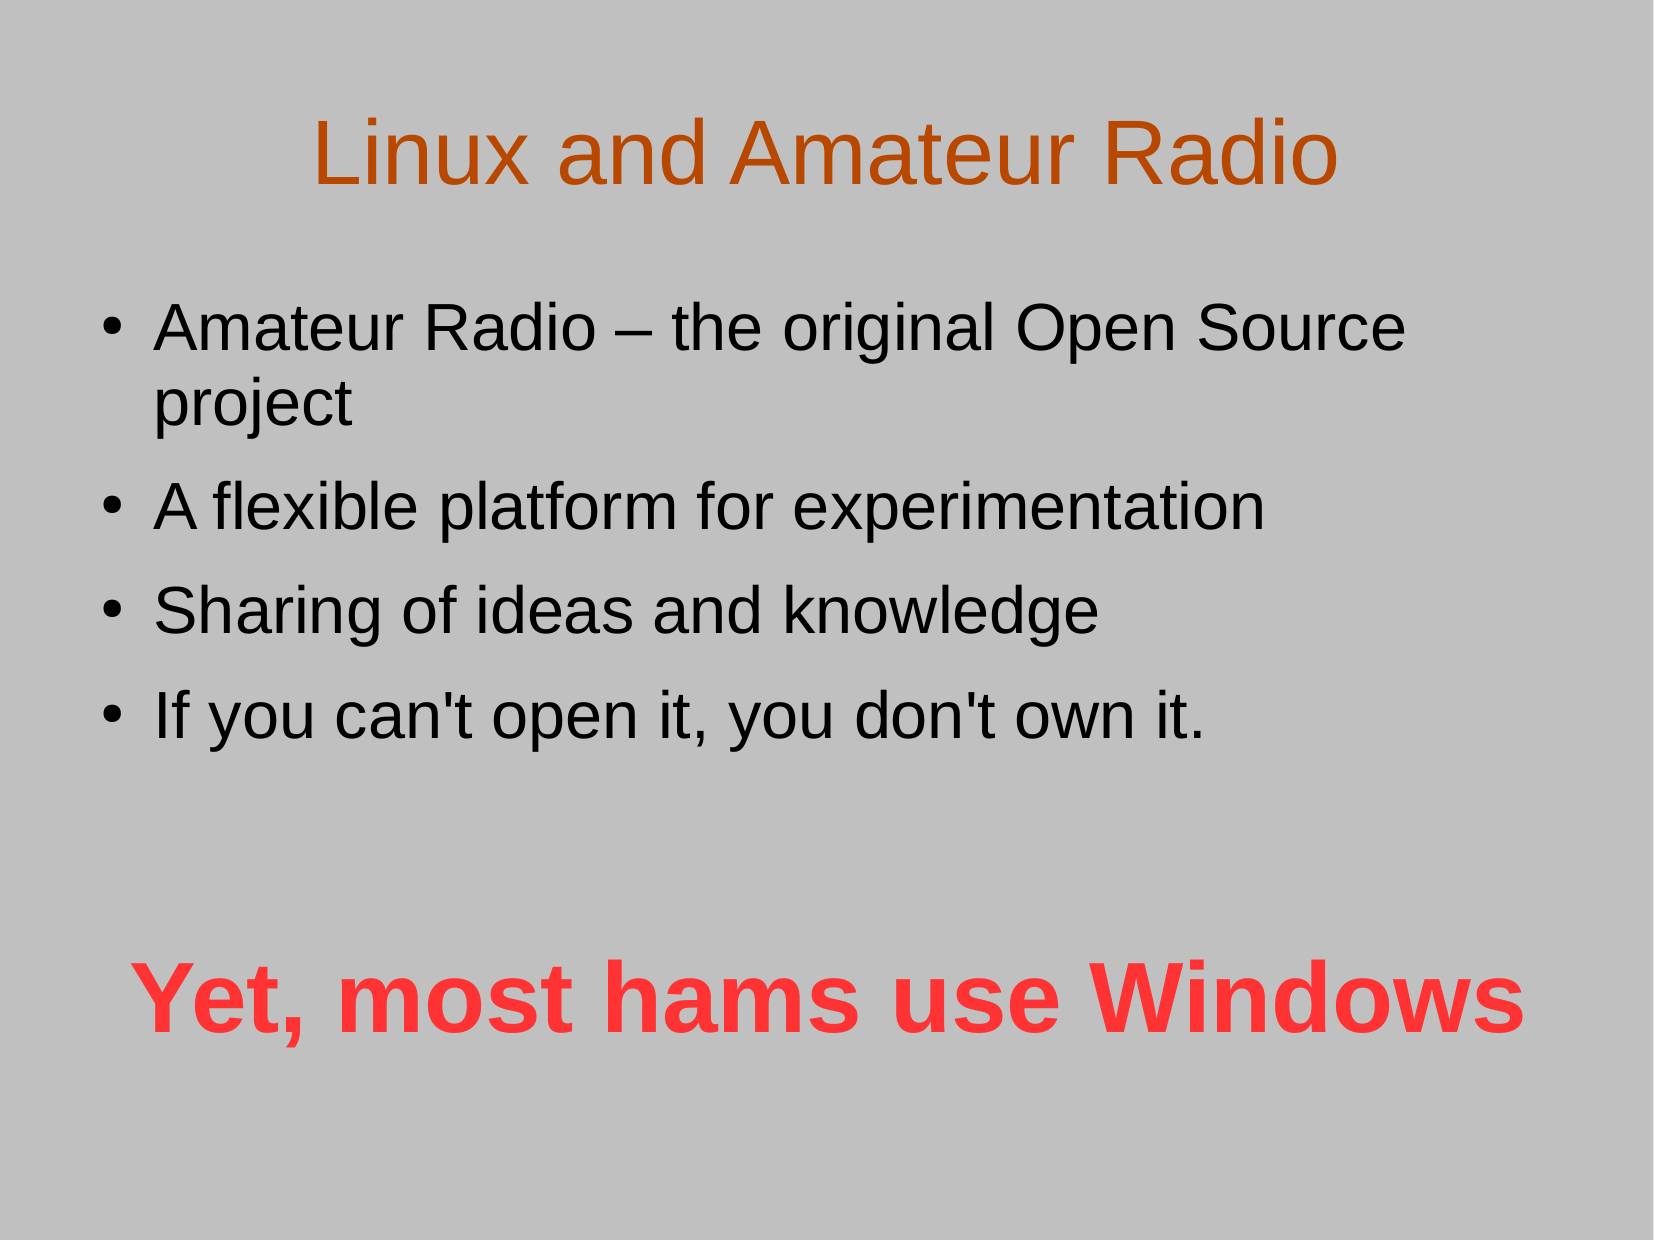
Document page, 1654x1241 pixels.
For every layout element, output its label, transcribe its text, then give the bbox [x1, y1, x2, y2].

list Amateur Radio – the original Open Source project A flexible platform for experimentation Sharing of ideas and knowledge If you can't open it, you don't own it. [82, 290, 1538, 934]
title Linux and Amateur Radio [82, 49, 1571, 257]
text_box Yet, most hams use Windows [79, 934, 1543, 1062]
